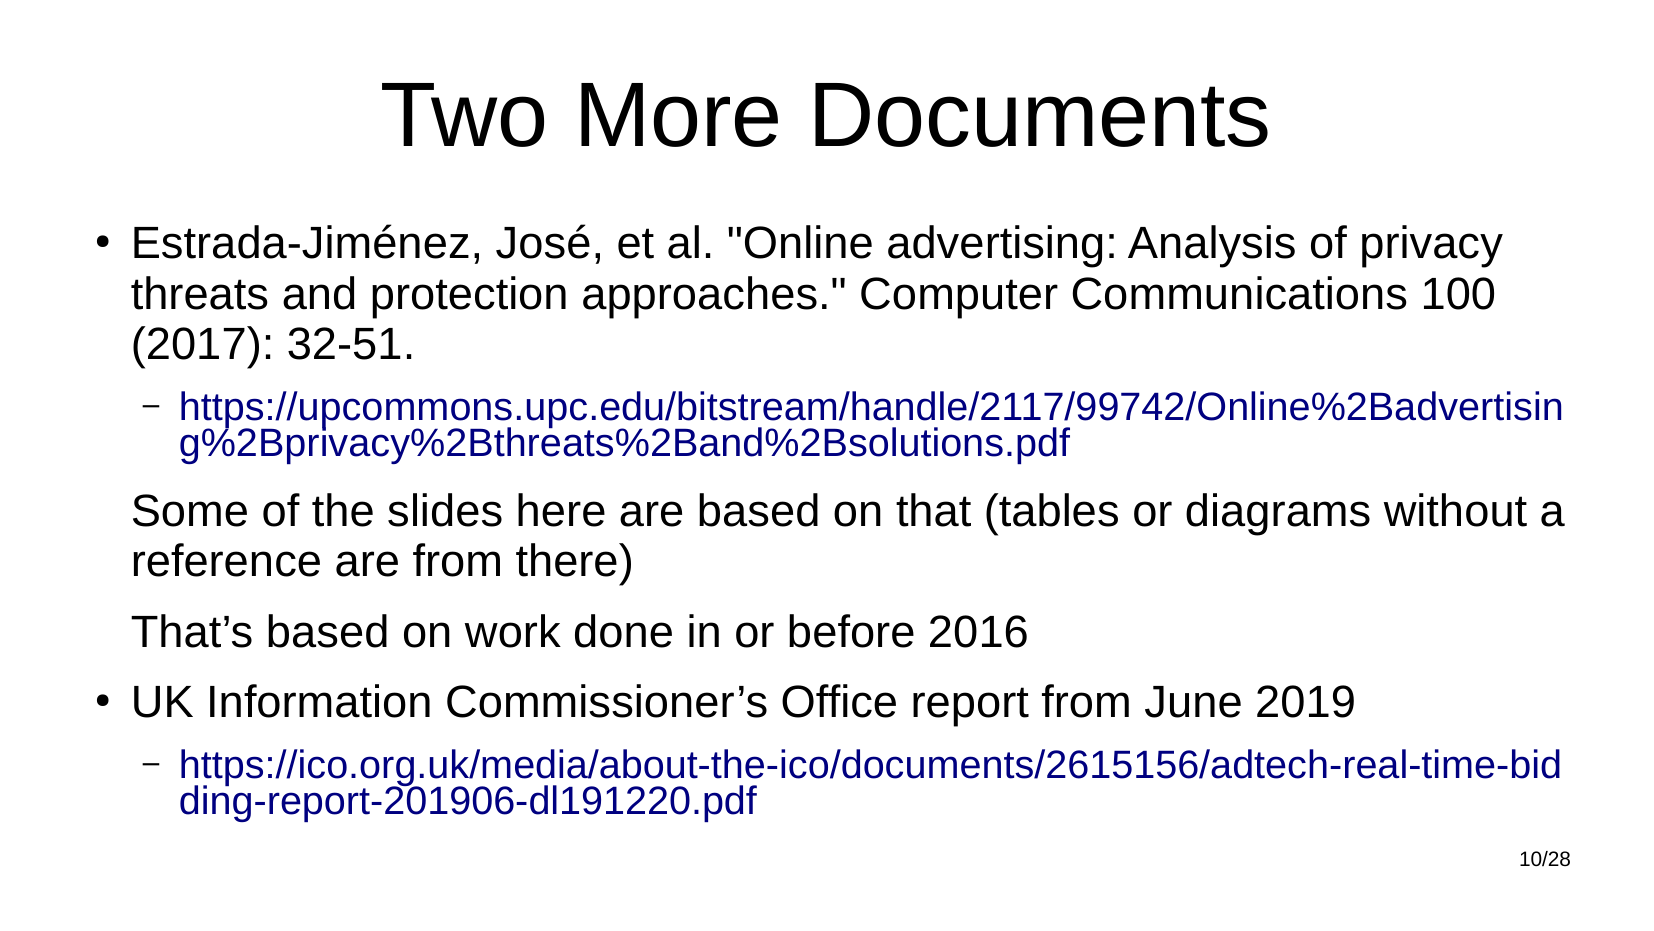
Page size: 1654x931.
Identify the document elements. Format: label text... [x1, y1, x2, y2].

title Two More Documents [82, 37, 1571, 193]
list Estrada-Jiménez, José, et al. "Online advertising: Analysis of privacy threats and protection approaches." Computer Communications 100 (2017): 32-51. https://upcommons.upc.edu/bitstream/handle/2117/99742/Online%2Badvertising%2Bprivacy%2Bthreats%2Band%2Bsolutions.pdf Some of the slides here are based on that (tables or diagrams without a reference are from there) That’s based on work done in or before 2016 UK Information Commissioner’s Office report from June 2019 https://ico.org.uk/media/about-the-ico/documents/2615156/adtech-real-time-bidding-report-201906-dl191220.pdf [82, 217, 1571, 758]
